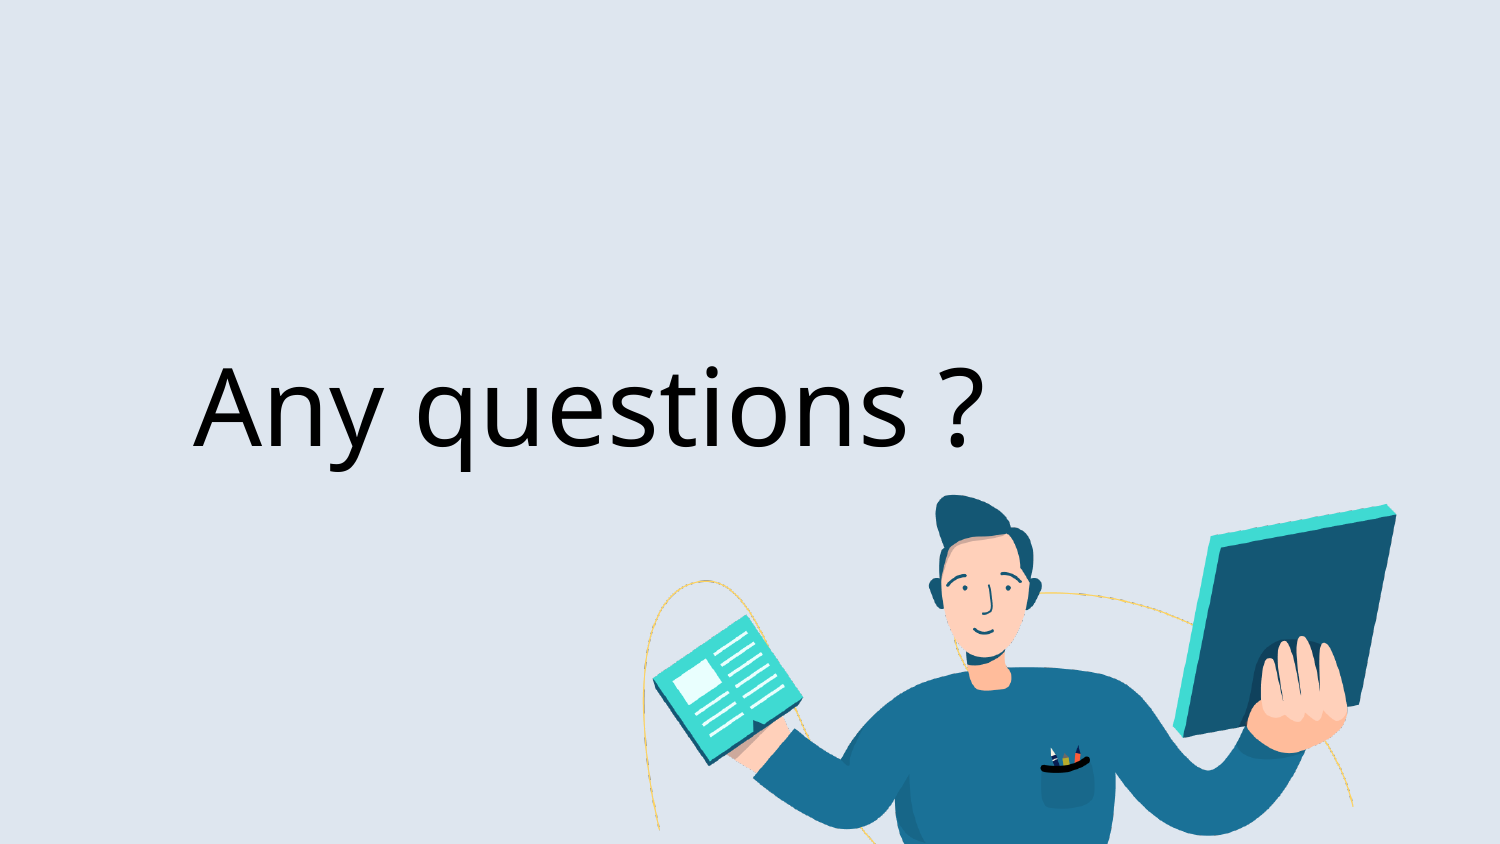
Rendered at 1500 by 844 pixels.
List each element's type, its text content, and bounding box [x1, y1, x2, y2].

picture [642, 493, 1398, 844]
title Any questions ? [178, 323, 1208, 438]
